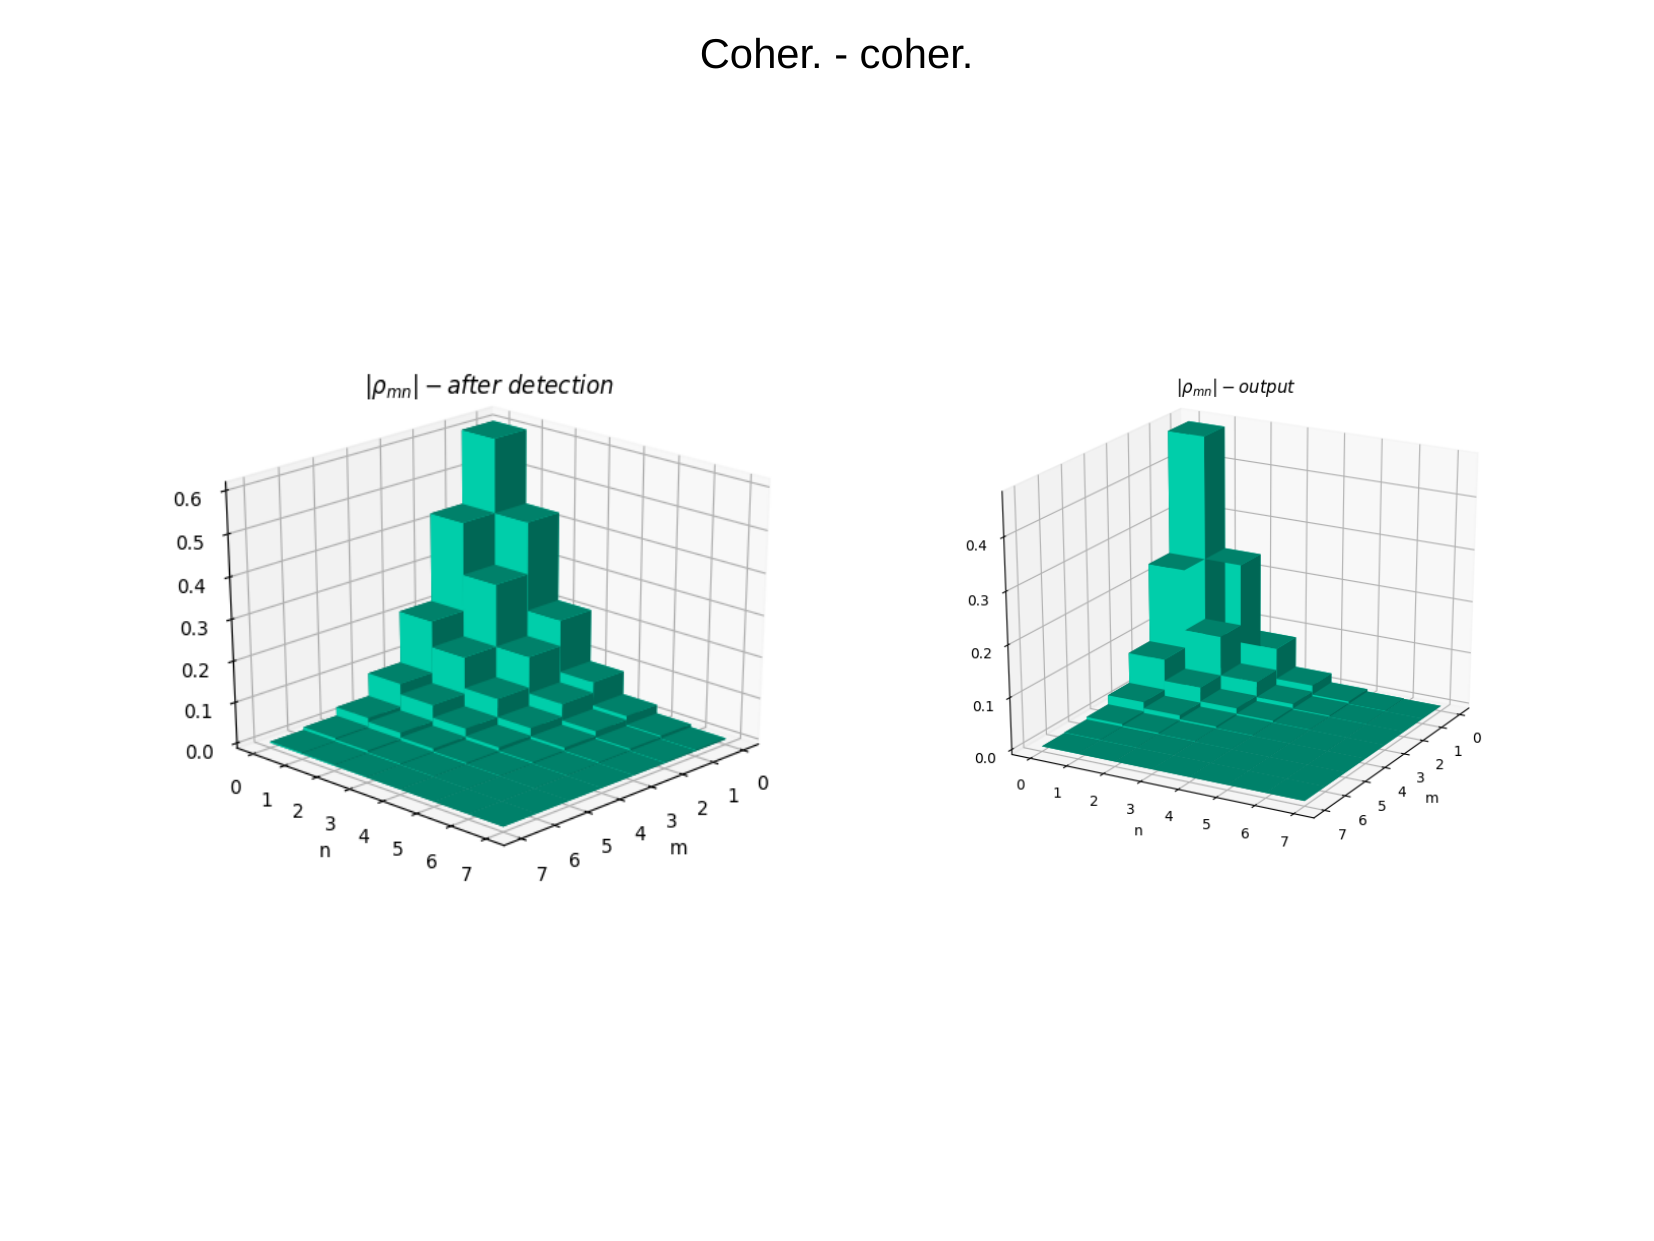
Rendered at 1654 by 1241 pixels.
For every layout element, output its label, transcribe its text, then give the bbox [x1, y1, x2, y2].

text_box Coher. - coher. [685, 23, 1016, 100]
picture [47, 283, 1619, 957]
